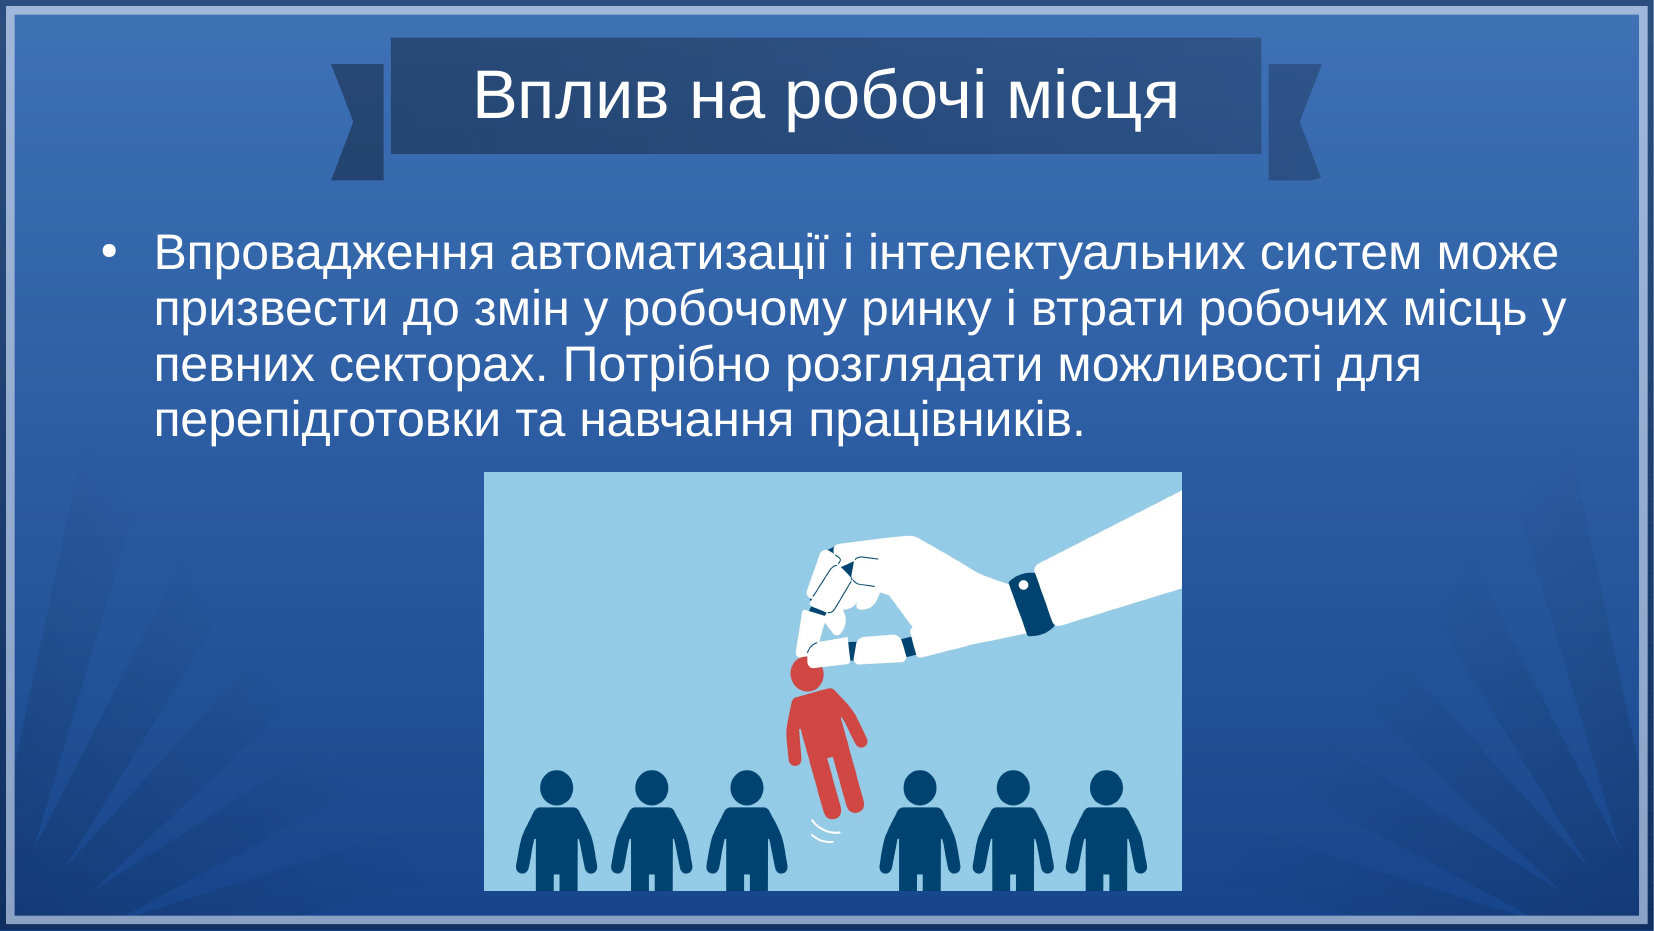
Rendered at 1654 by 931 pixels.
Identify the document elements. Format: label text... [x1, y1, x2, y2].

list Впровадження автоматизації і інтелектуальних систем може призвести до змін у робочому ринку і втрати робочих місць у певних секторах. Потрібно розглядати можливості для перепідготовки та навчання працівників. [82, 224, 1571, 848]
title Вплив на робочі місця [389, 35, 1264, 154]
picture [484, 472, 1182, 891]
